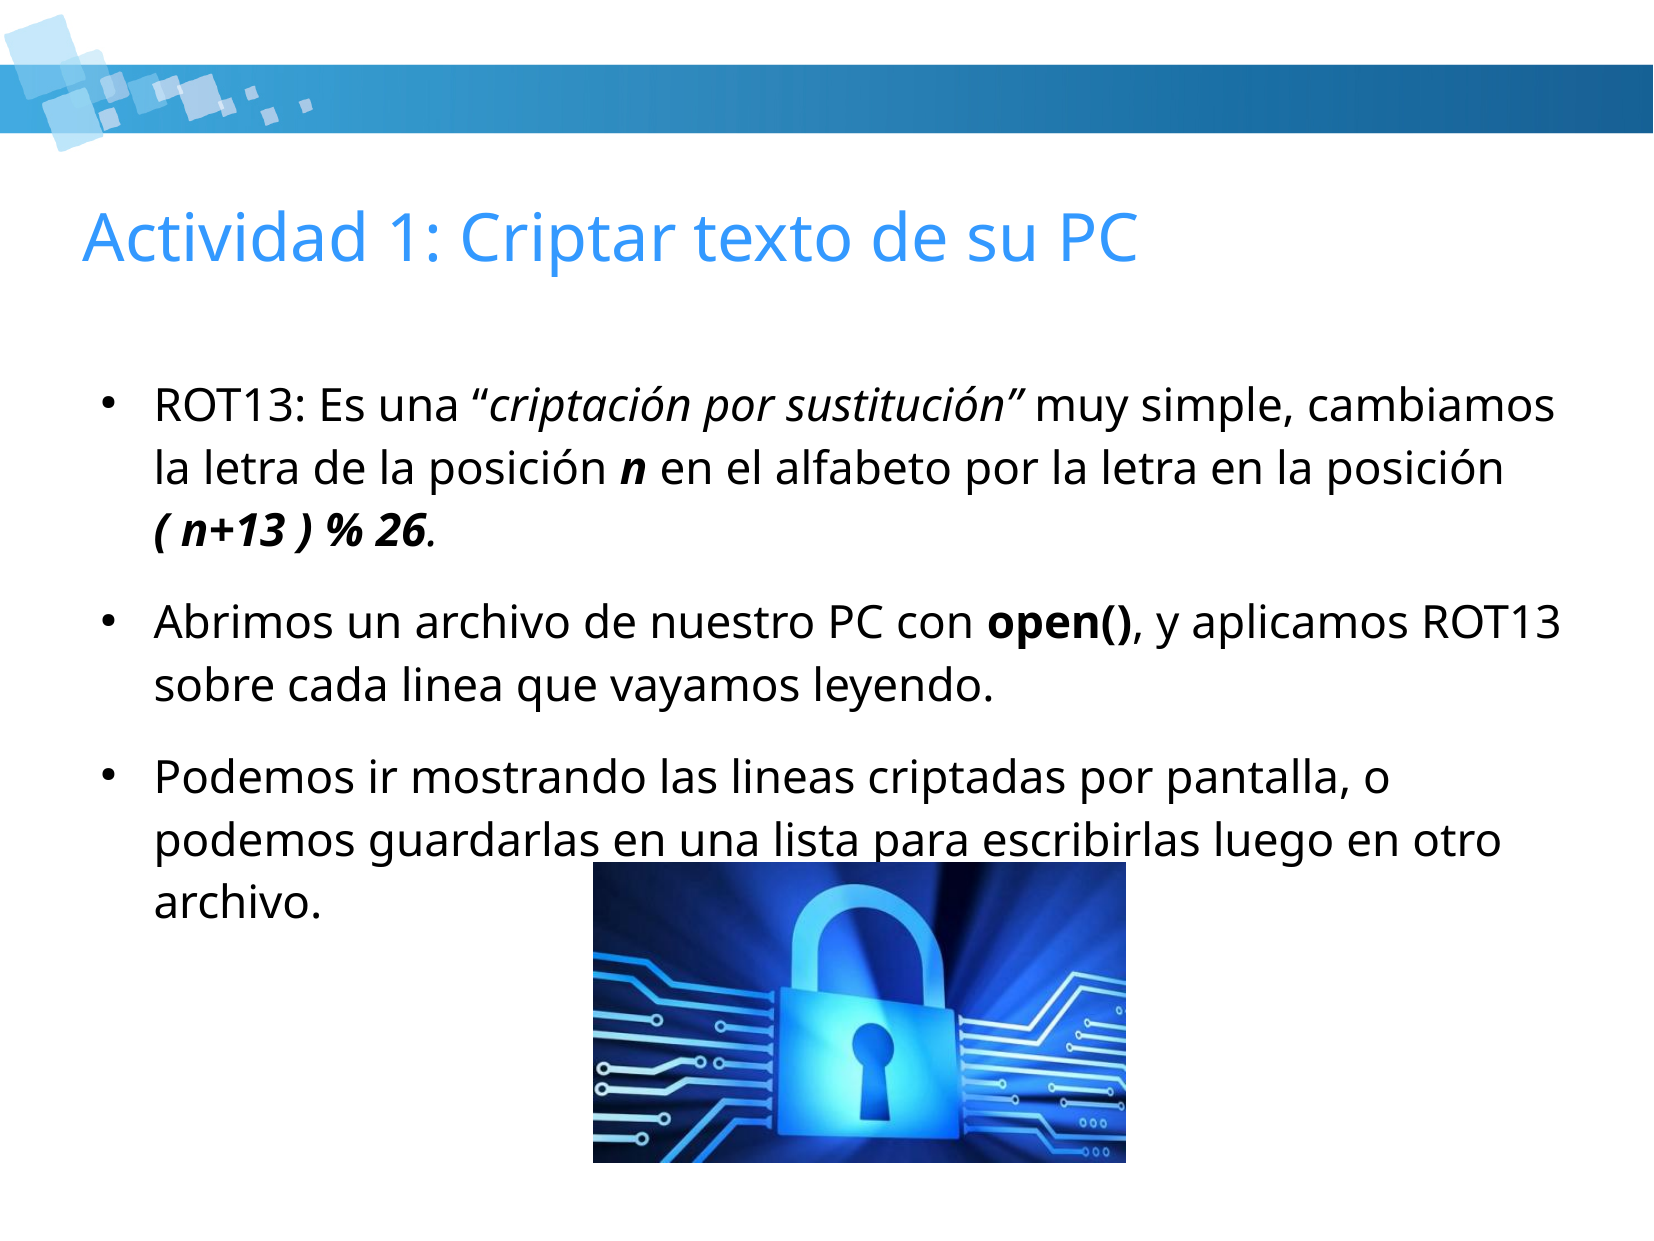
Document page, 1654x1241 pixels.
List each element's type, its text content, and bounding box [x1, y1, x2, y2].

list ROT13: Es una “criptación por sustitución” muy simple, cambiamos la letra de la posición n en el alfabeto por la letra en la posición ( n+13 ) % 26. Abrimos un archivo de nuestro PC con open(), y aplicamos ROT13 sobre cada linea que vayamos leyendo. Podemos ir mostrando las lineas criptadas por pantalla, o podemos guardarlas en una lista para escribirlas luego en otro archivo. [82, 372, 1571, 1093]
picture [0, 0, 1653, 1238]
title Actividad 1: Criptar texto de su PC [82, 132, 1571, 340]
